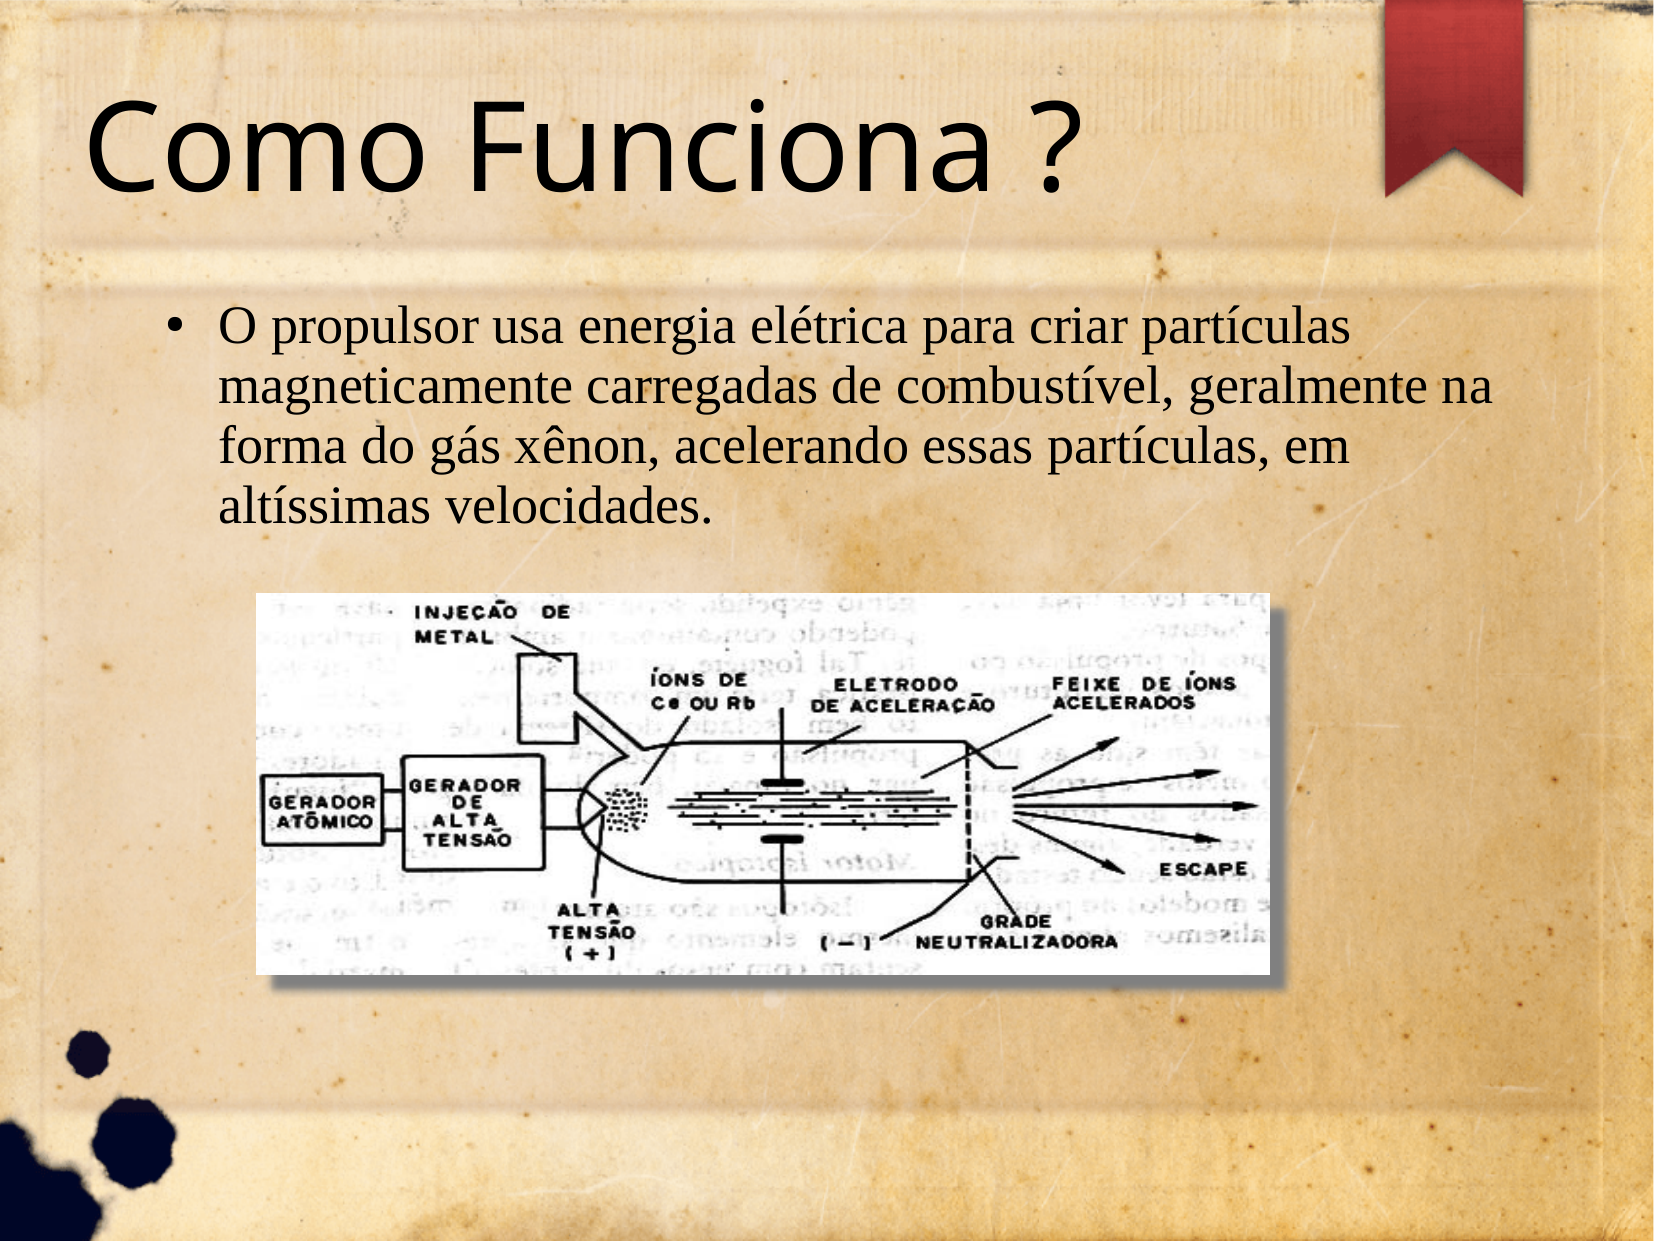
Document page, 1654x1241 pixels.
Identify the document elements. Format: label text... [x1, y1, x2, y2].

title Como Funciona ? [82, 49, 1347, 237]
list O propulsor usa energia elétrica para criar partículas magneticamente carregadas de combustível, geralmente na forma do gás xênon, acelerando essas partículas, em altíssimas velocidades. [147, 295, 1536, 650]
picture [0, 0, 1654, 1241]
